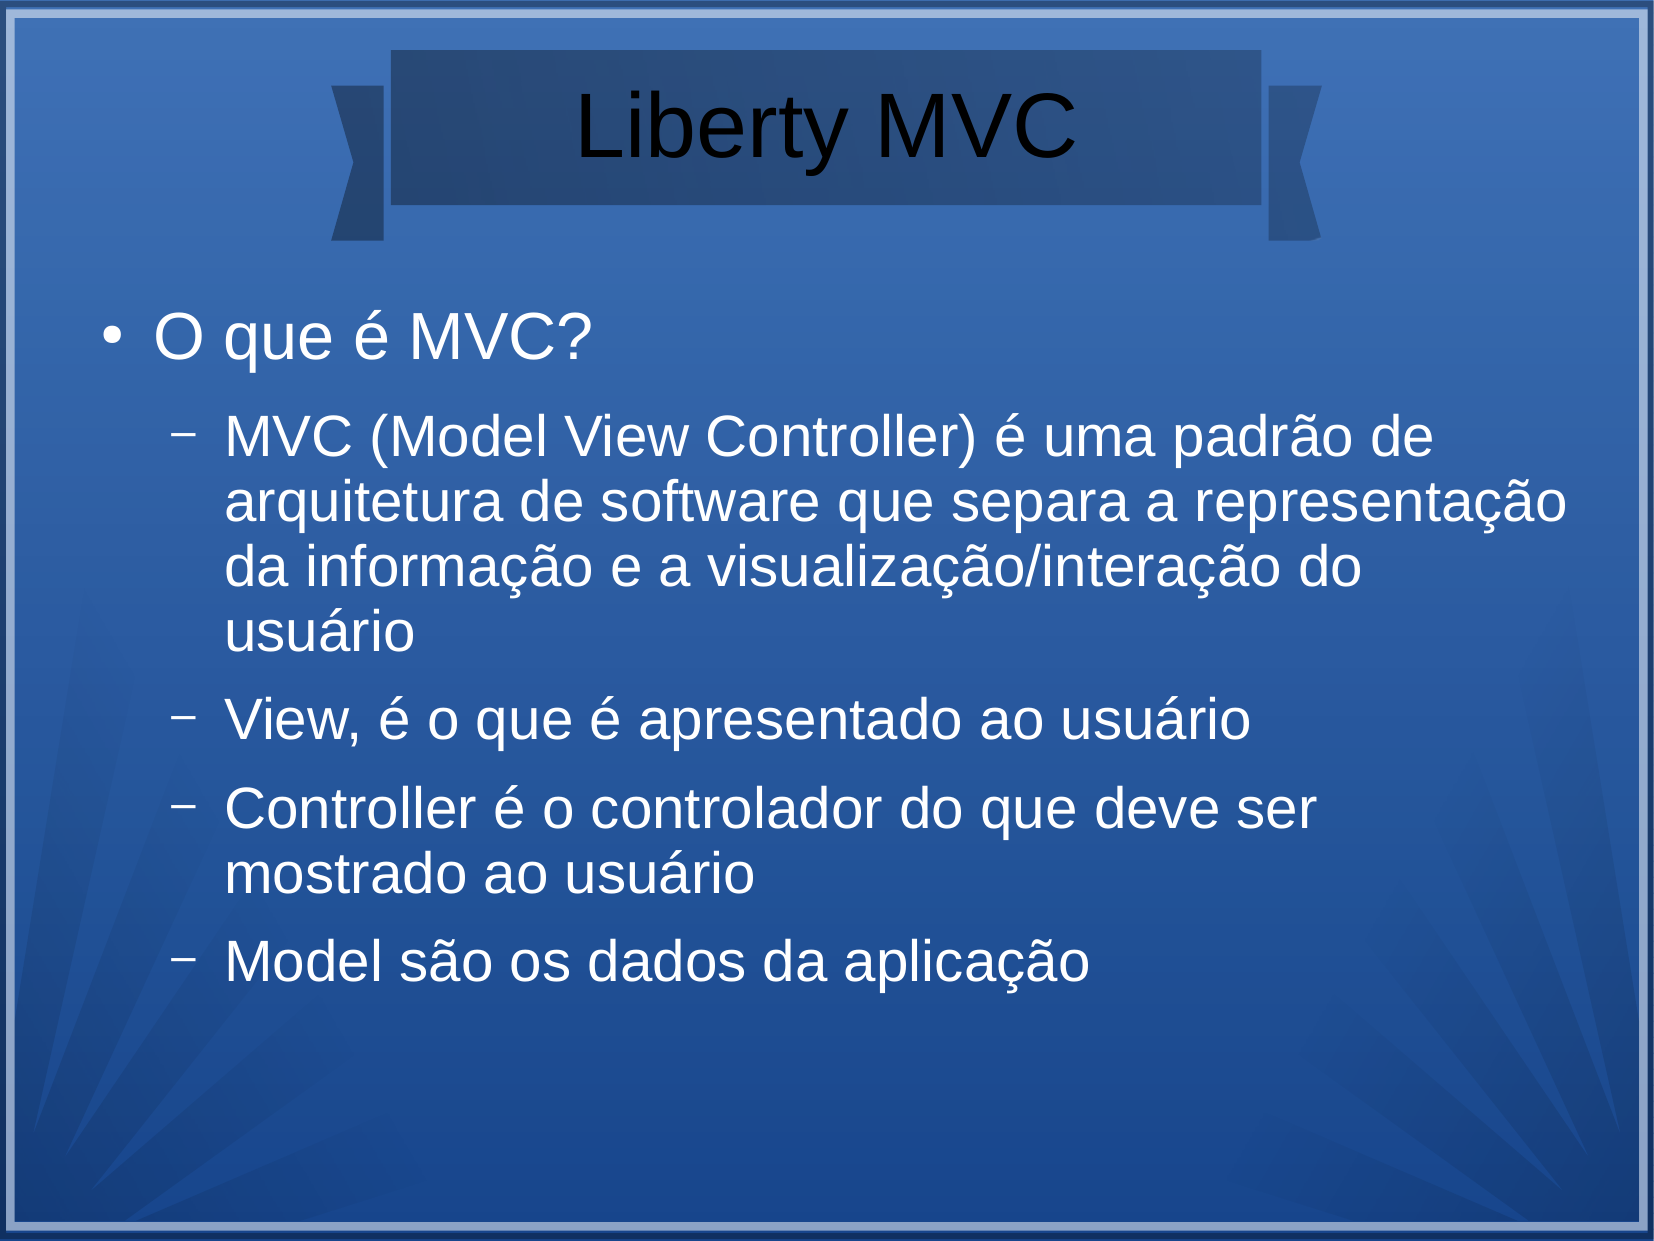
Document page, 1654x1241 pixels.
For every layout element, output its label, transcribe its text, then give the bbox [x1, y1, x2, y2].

list O que é MVC? MVC (Model View Controller) é uma padrão de arquitetura de software que separa a representação da informação e a visualização/interação do usuário View, é o que é apresentado ao usuário Controller é o controlador do que deve ser mostrado ao usuário Model são os dados da aplicação [82, 299, 1571, 1241]
title Liberty MVC [389, 47, 1264, 205]
